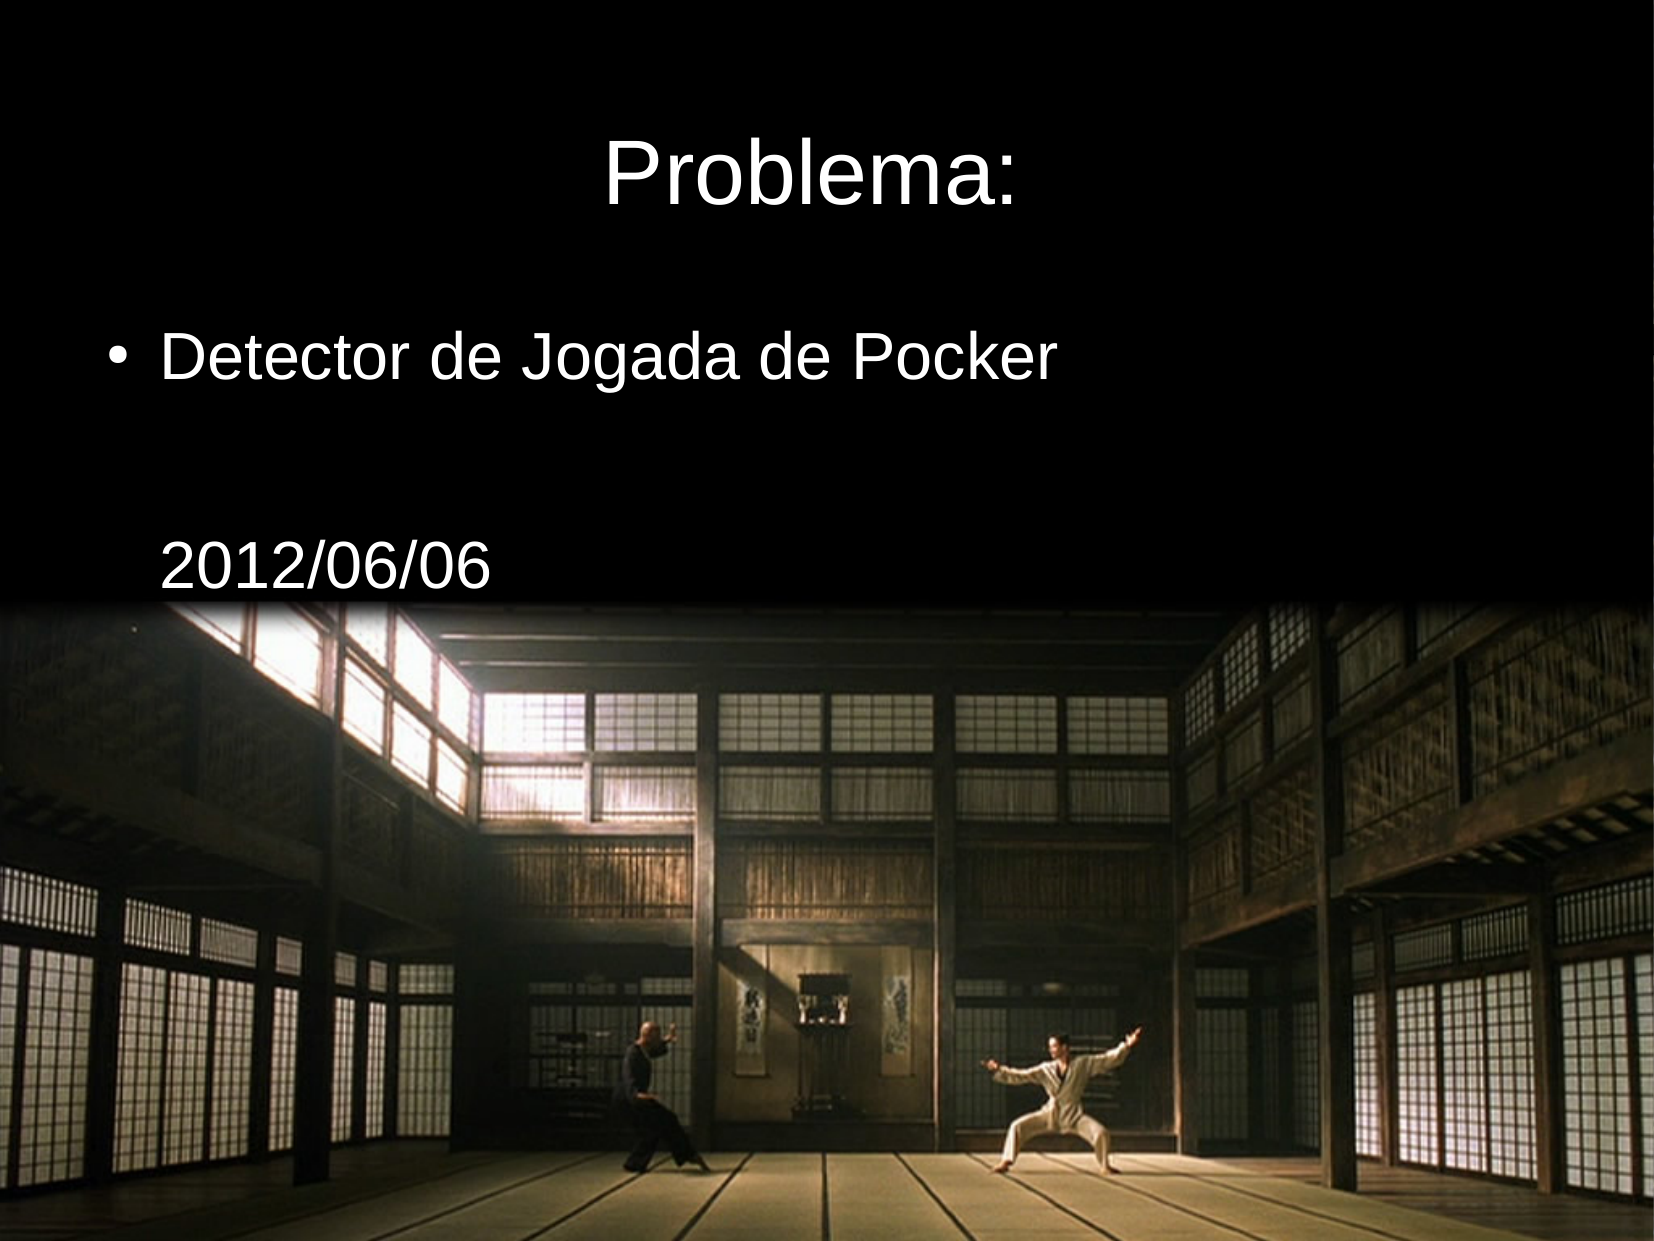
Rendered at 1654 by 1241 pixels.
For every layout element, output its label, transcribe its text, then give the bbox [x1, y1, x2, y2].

picture [0, 324, 1654, 1241]
title Problema: [88, 88, 1536, 214]
list Detector de Jogada de Pocker 2012/06/06 [88, 214, 1577, 1034]
